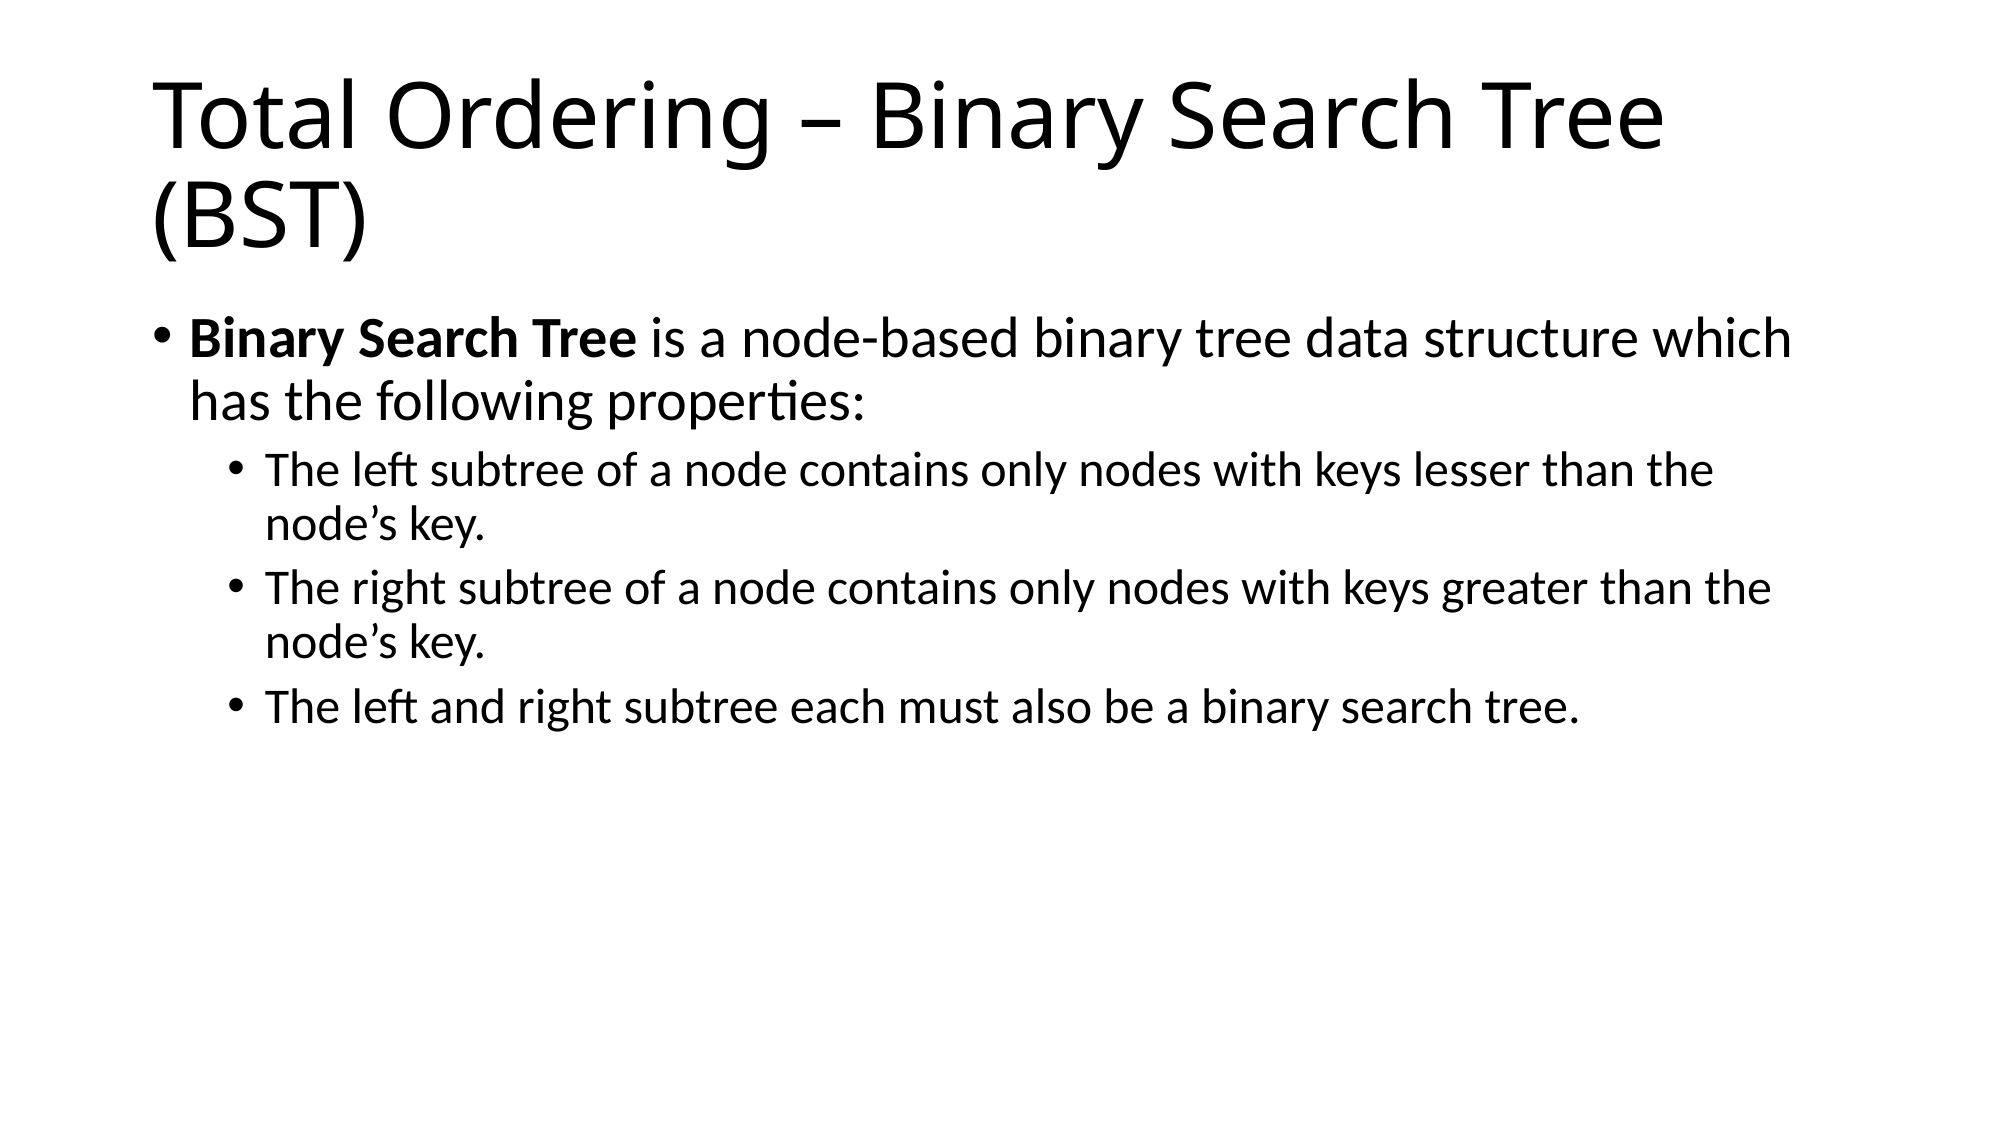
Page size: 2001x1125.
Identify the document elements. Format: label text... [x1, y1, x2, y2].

list Binary Search Tree is a node-based binary tree data structure which has the following properties: The left subtree of a node contains only nodes with keys lesser than the node’s key. The right subtree of a node contains only nodes with keys greater than the node’s key. The left and right subtree each must also be a binary search tree. [137, 299, 1863, 1014]
title Total Ordering – Binary Search Tree (BST) [137, 59, 1863, 278]
